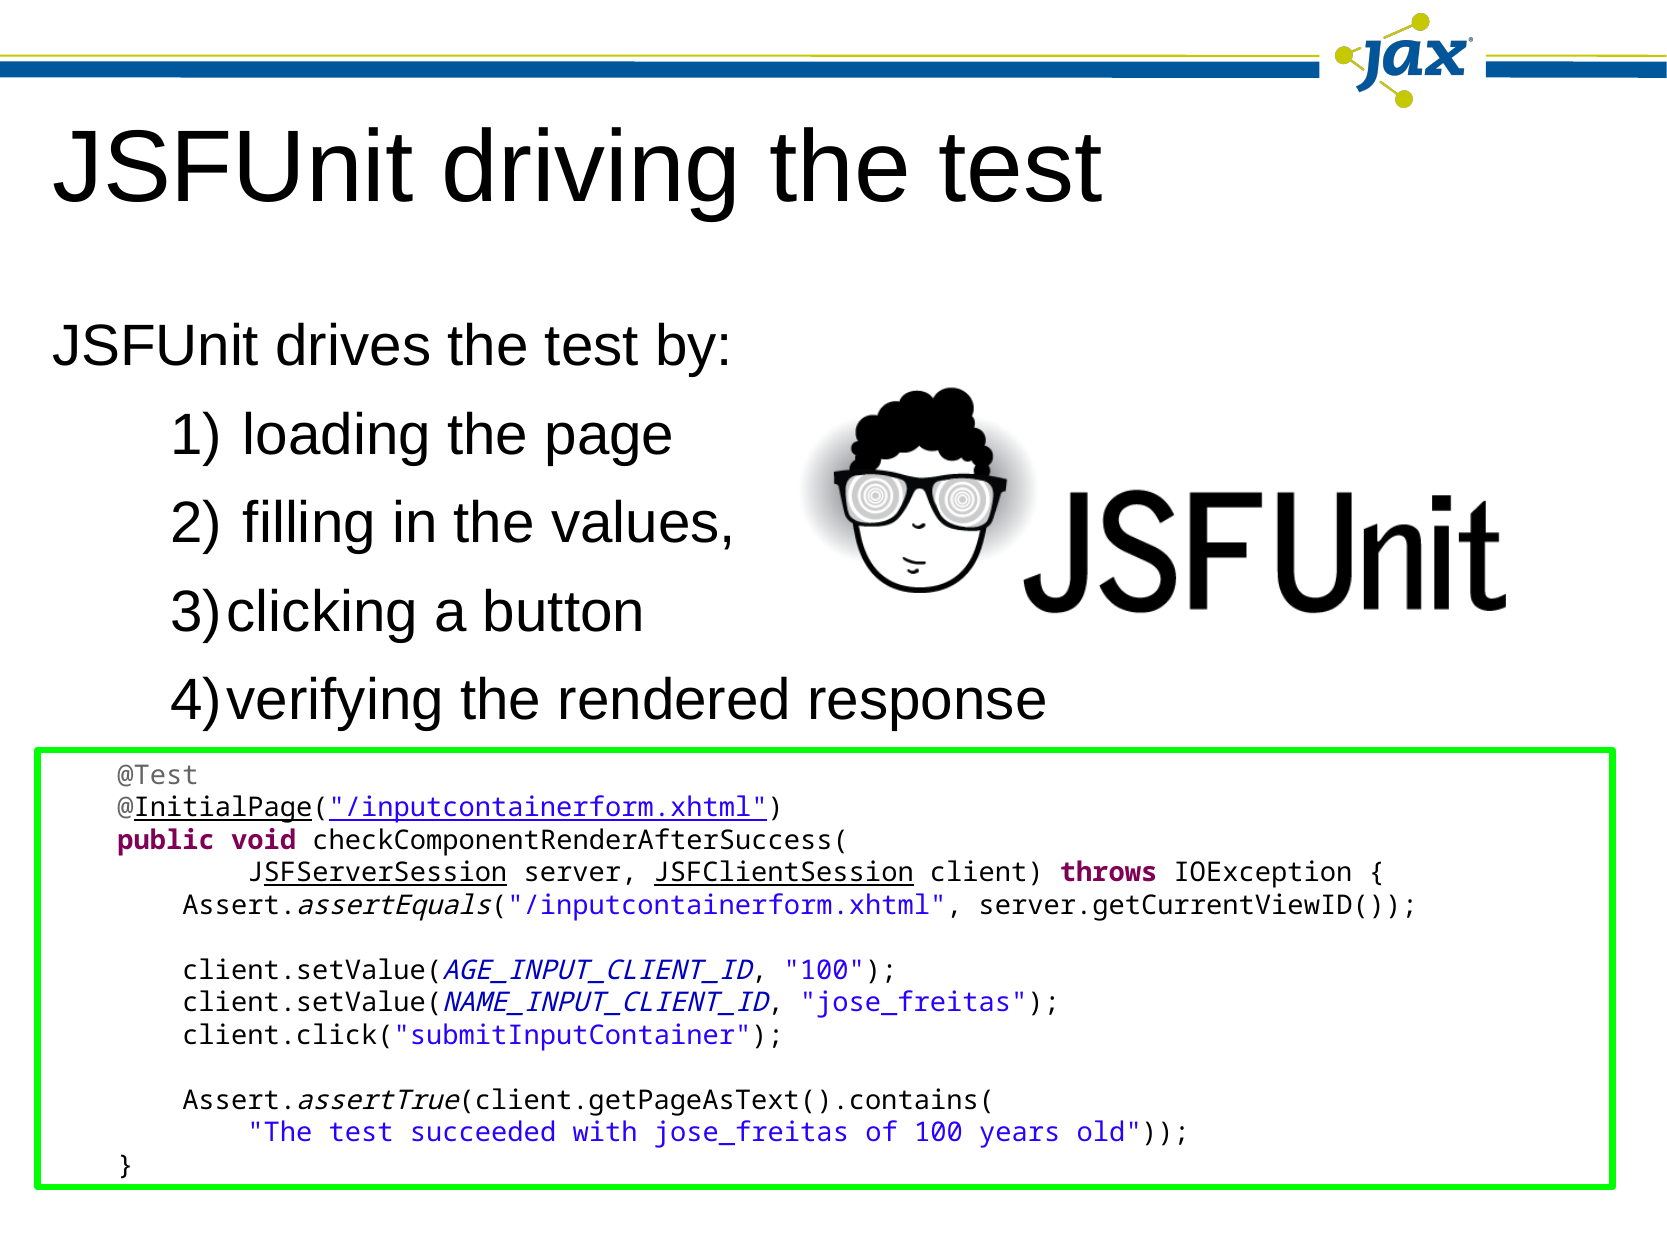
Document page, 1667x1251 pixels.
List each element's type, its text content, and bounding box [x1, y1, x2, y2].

picture [1335, 13, 1473, 91]
title JSFUnit driving the test [37, 91, 1651, 230]
picture [787, 364, 1535, 648]
list JSFUnit drives the test by: loading the page filling in the values, clicking a button verifying the rendered response [37, 300, 1613, 747]
text_box @Test @InitialPage("/inputcontainerform.xhtml") public void checkComponentRenderAfterSuccess( JSFServerSession server, JSFClientSession client) throws IOException { Assert.assertEquals("/inputcontainerform.xhtml", server.getCurrentViewID()); client.setValue(AGE_INPUT_CLIENT_ID, "100"); client.setValue(NAME_INPUT_CLIENT_ID, "jose_freitas"); client.click("submitInputContainer"); Assert.assertTrue(client.getPageAsText().contains( "The test succeeded with jose_freitas of 100 years old")); } [37, 750, 1613, 1188]
